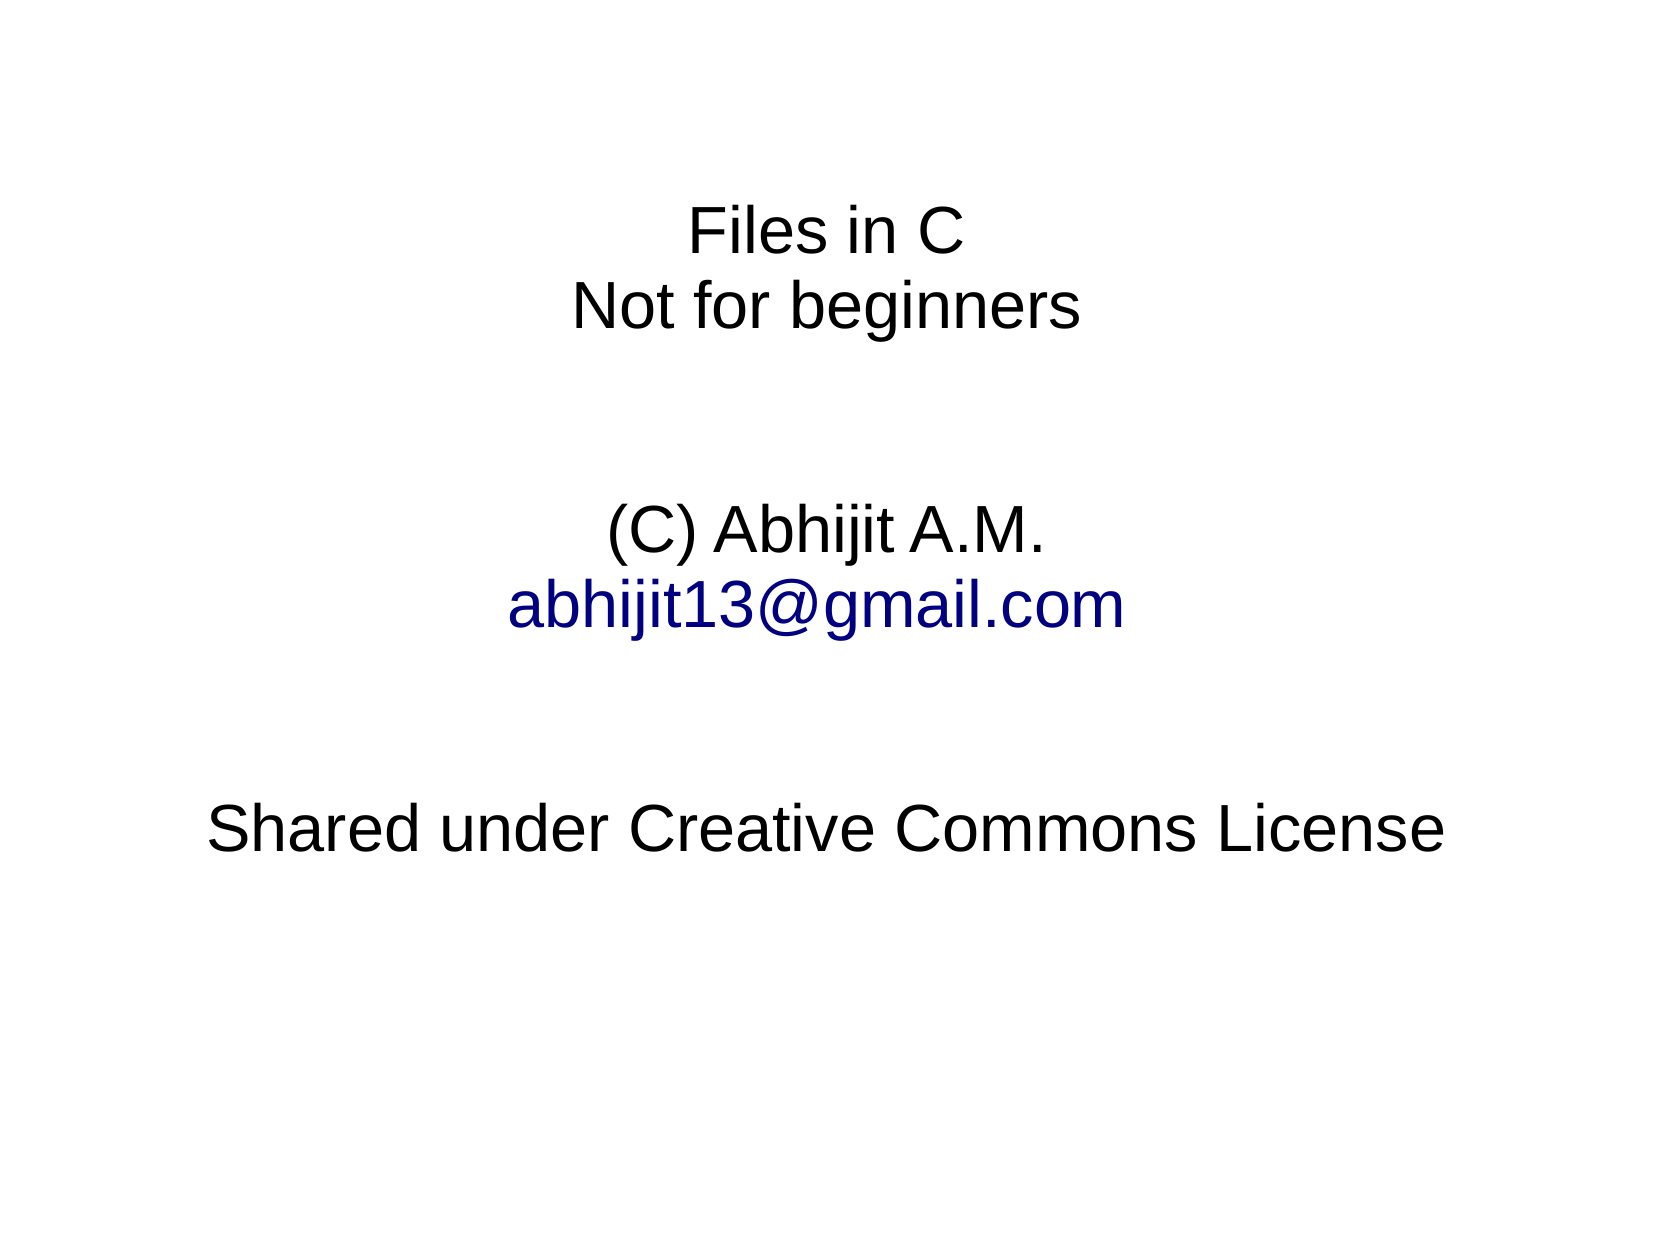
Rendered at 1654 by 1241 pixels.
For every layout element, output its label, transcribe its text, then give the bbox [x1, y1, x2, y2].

subtitle Files in C Not for beginners (C) Abhijit A.M. abhijit13@gmail.com Shared under Creative Commons License [82, 49, 1571, 1010]
